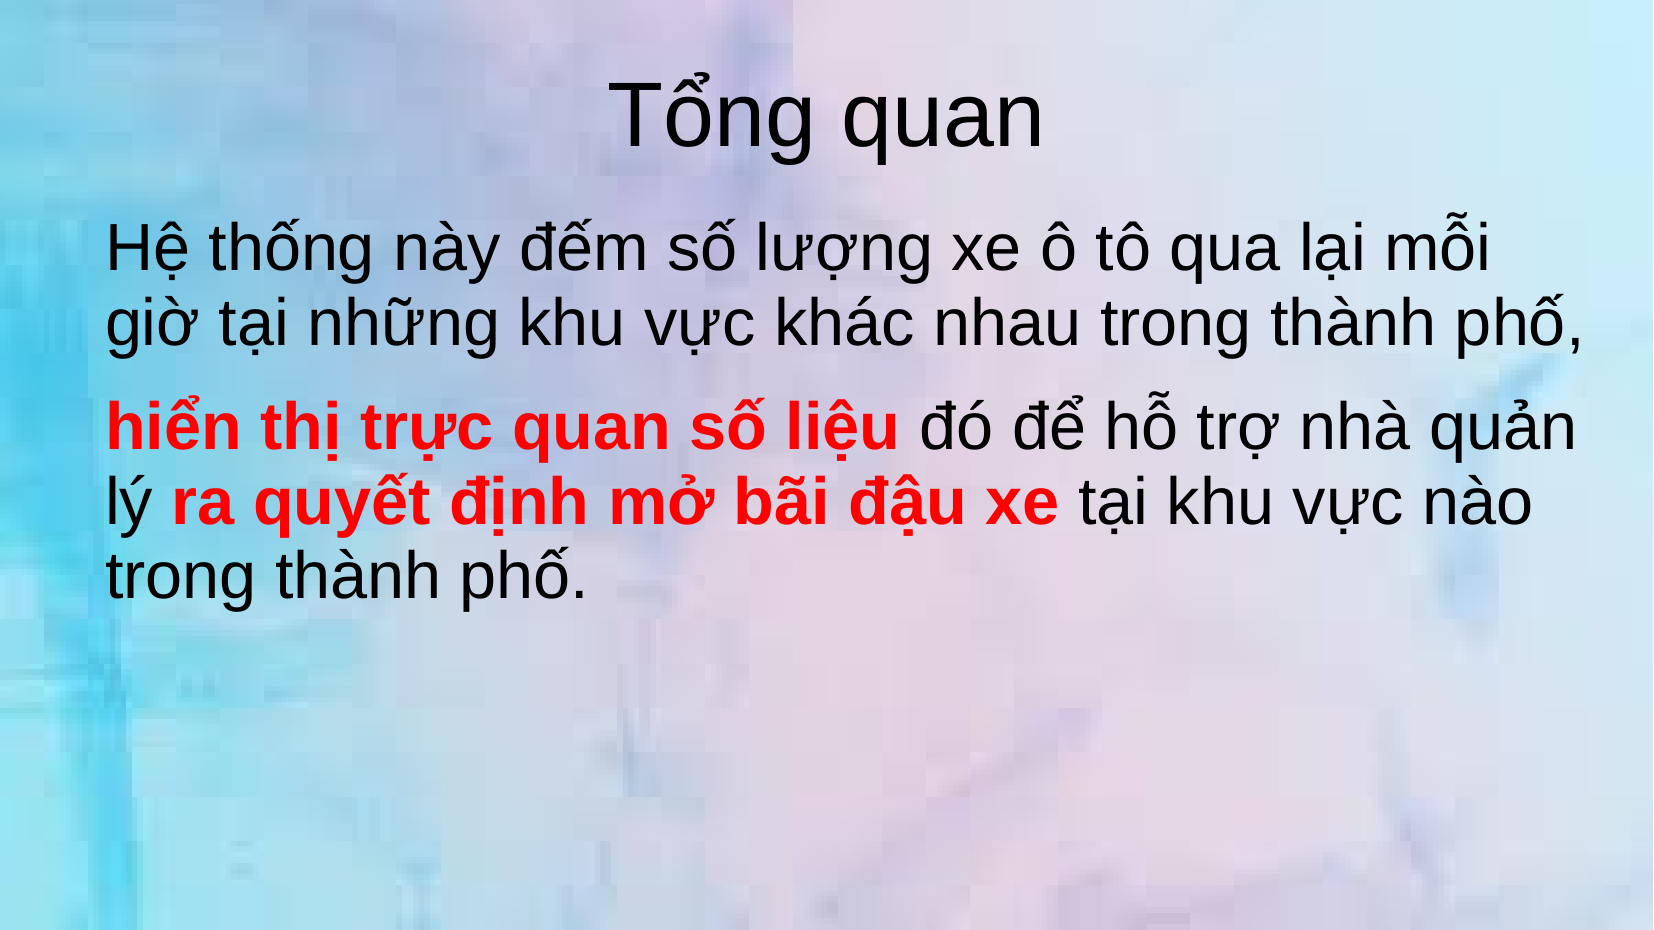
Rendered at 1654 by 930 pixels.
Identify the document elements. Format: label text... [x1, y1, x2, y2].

picture [0, 0, 1654, 930]
list Hệ thống này đếm số lượng xe ô tô qua lại mỗi giờ tại những khu vực khác nhau trong thành phố, hiển thị trực quan số liệu đó để hỗ trợ nhà quản lý ra quyết định mở bãi đậu xe tại khu vực nào trong thành phố. [105, 209, 1593, 750]
title Tổng quan [82, 37, 1571, 193]
